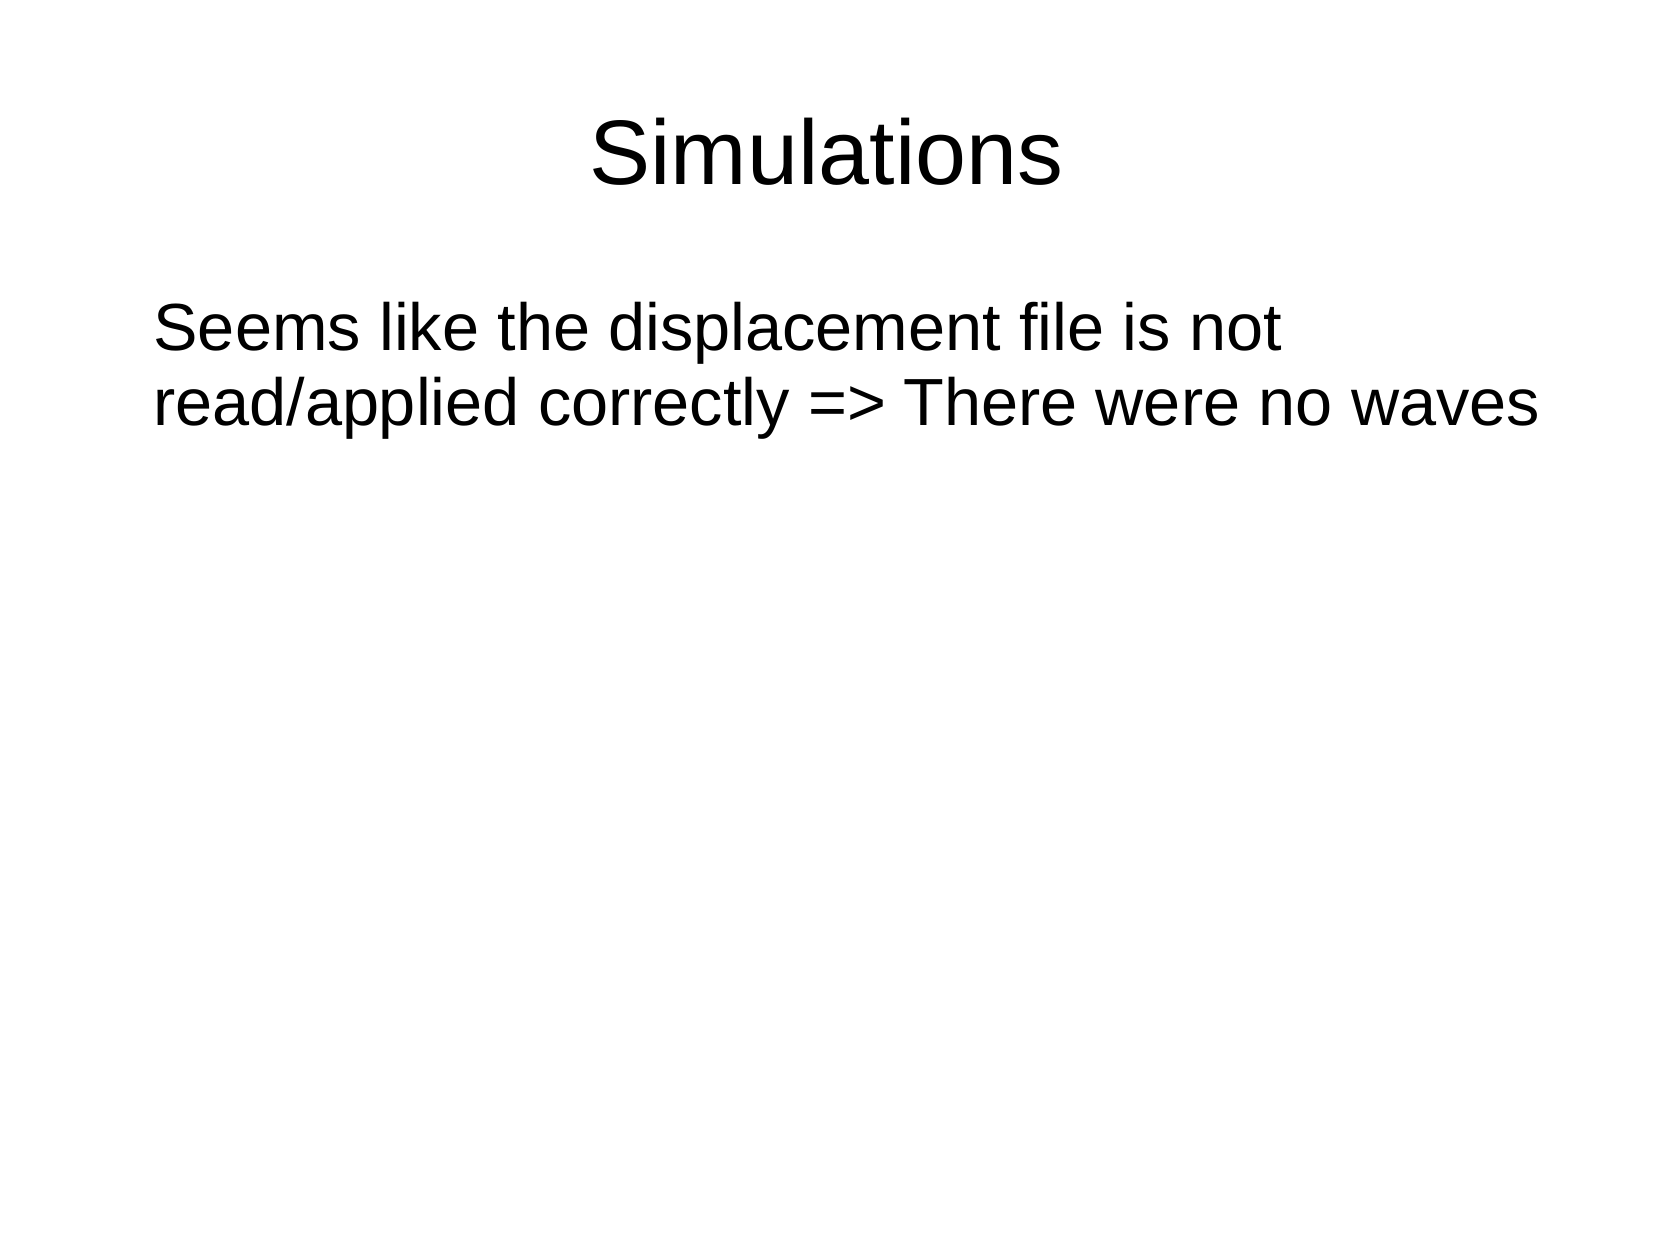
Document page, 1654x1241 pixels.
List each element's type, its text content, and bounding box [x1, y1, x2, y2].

list Seems like the displacement file is not read/applied correctly => There were no waves [82, 290, 1571, 1010]
title Simulations [82, 49, 1571, 257]
